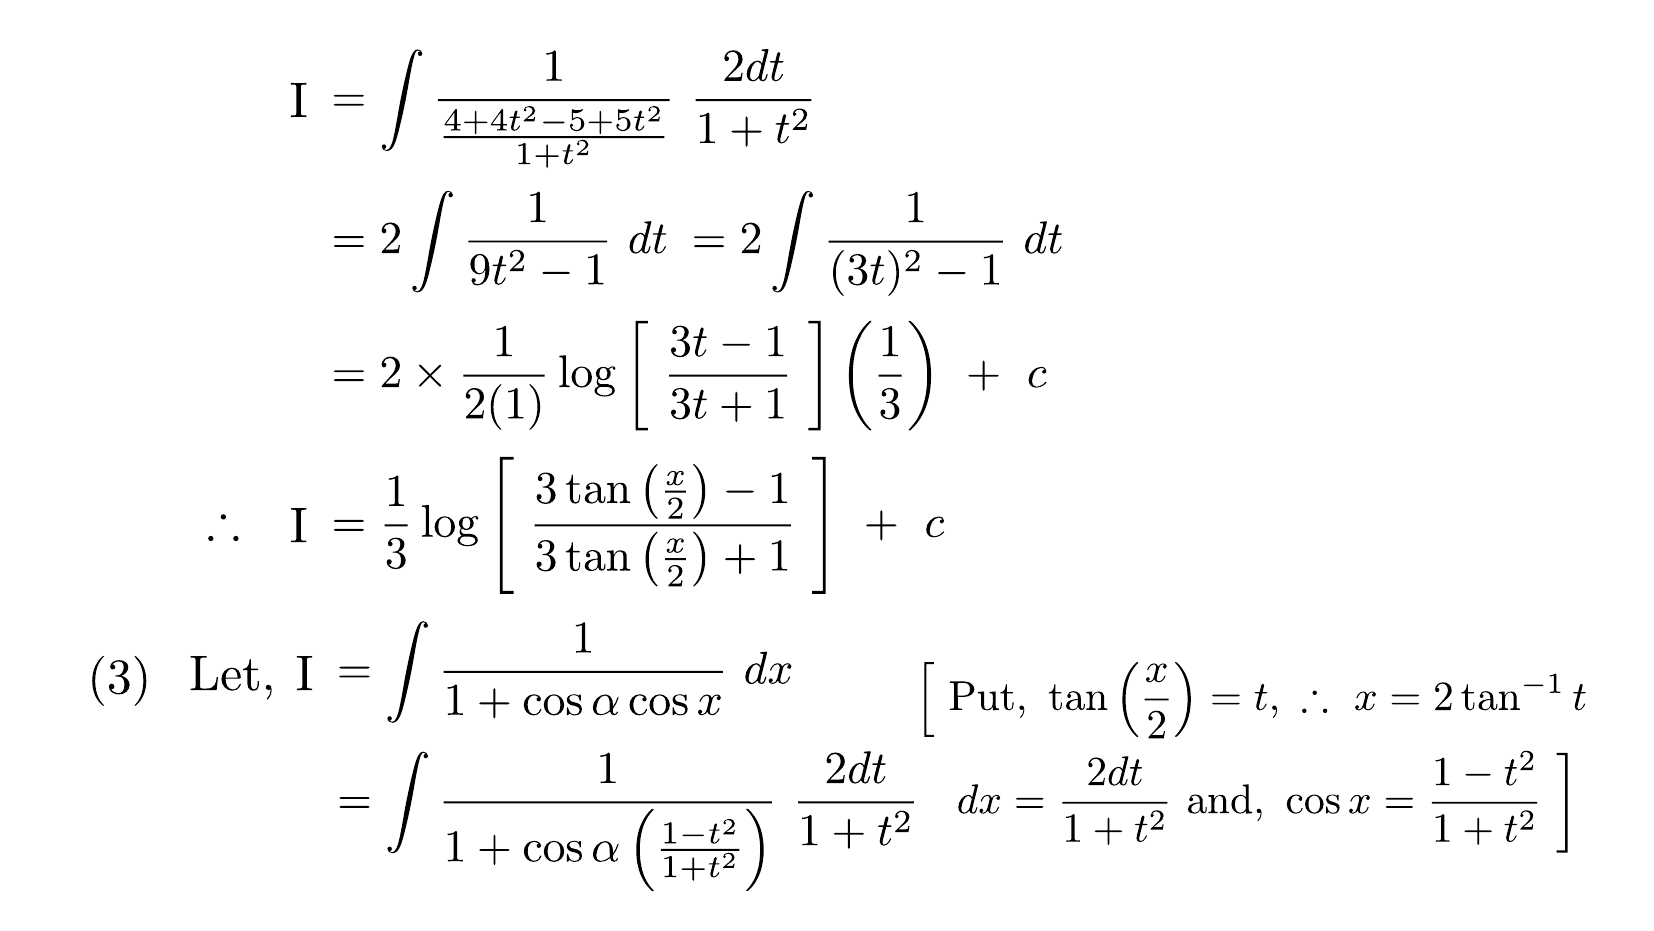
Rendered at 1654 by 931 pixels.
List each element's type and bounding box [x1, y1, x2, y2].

text_box [333, 49, 812, 169]
text_box [208, 514, 239, 542]
text_box [693, 190, 1063, 296]
text_box [333, 190, 667, 293]
text_box [333, 320, 1047, 431]
text_box [958, 750, 1568, 853]
text_box [291, 508, 307, 543]
text_box [917, 662, 1586, 739]
text_box [290, 82, 307, 118]
text_box [190, 655, 272, 700]
text_box [89, 655, 147, 706]
title [47, 36, 1607, 898]
text_box [333, 456, 945, 594]
text_box [338, 751, 914, 892]
text_box [338, 621, 792, 723]
text_box [296, 655, 313, 691]
